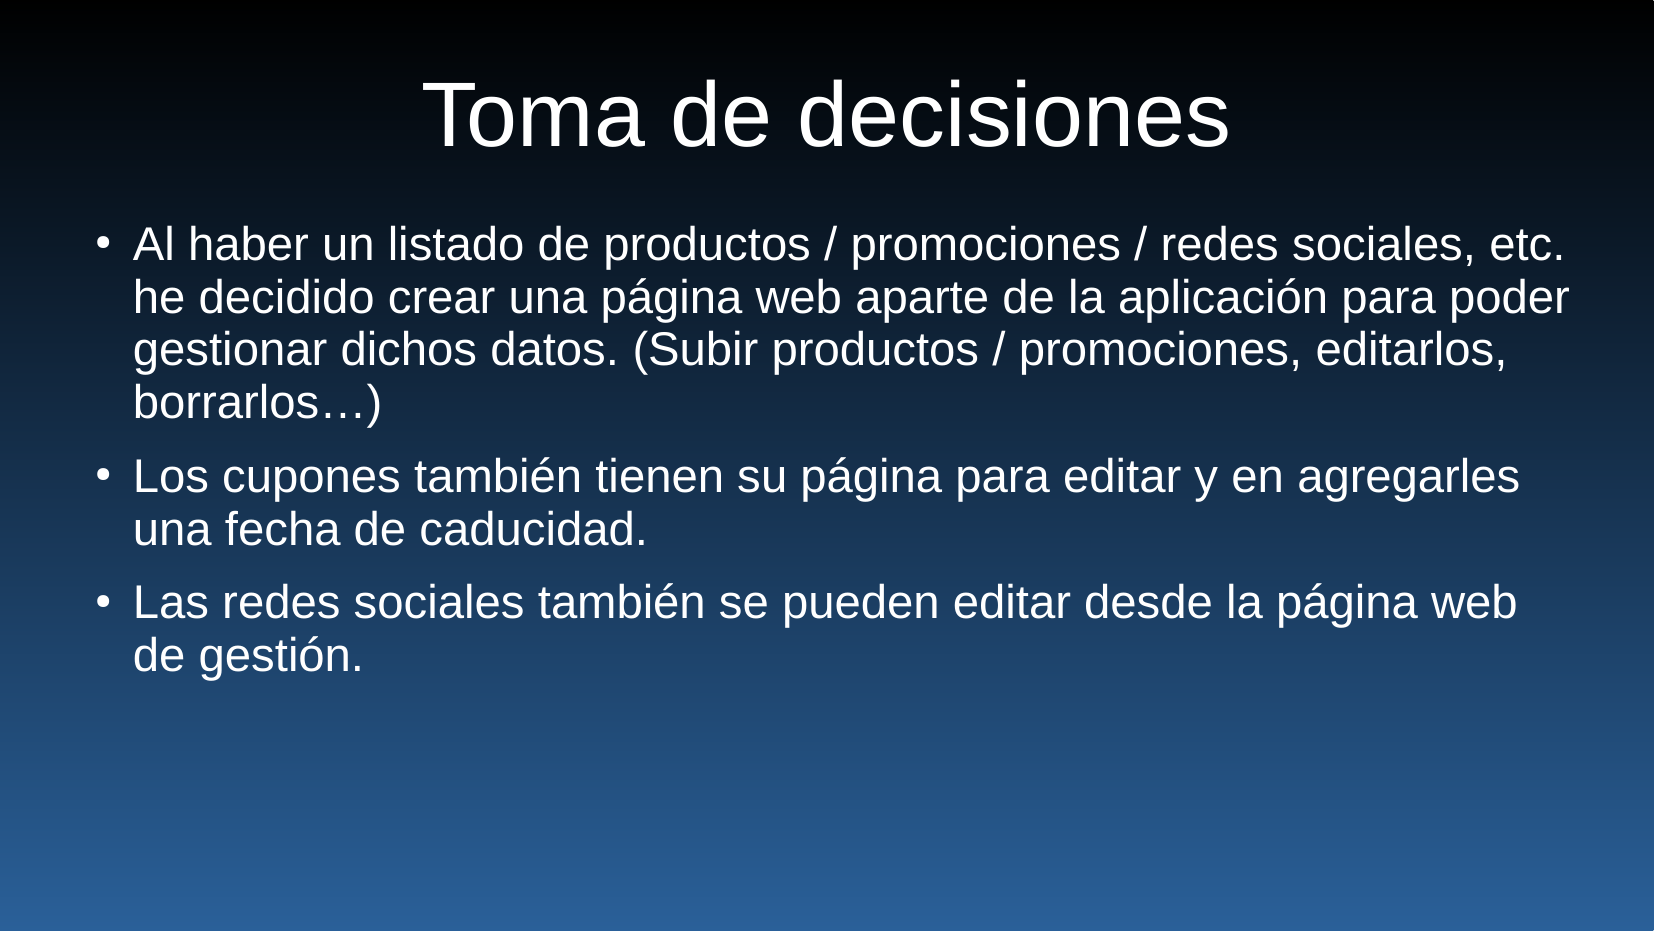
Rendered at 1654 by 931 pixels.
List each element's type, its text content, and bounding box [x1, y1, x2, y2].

title Toma de decisiones [82, 37, 1571, 193]
list Al haber un listado de productos / promociones / redes sociales, etc. he decidido crear una página web aparte de la aplicación para poder gestionar dichos datos. (Subir productos / promociones, editarlos, borrarlos…) Los cupones también tienen su página para editar y en agregarles una fecha de caducidad. Las redes sociales también se pueden editar desde la página web de gestión. [82, 217, 1571, 758]
